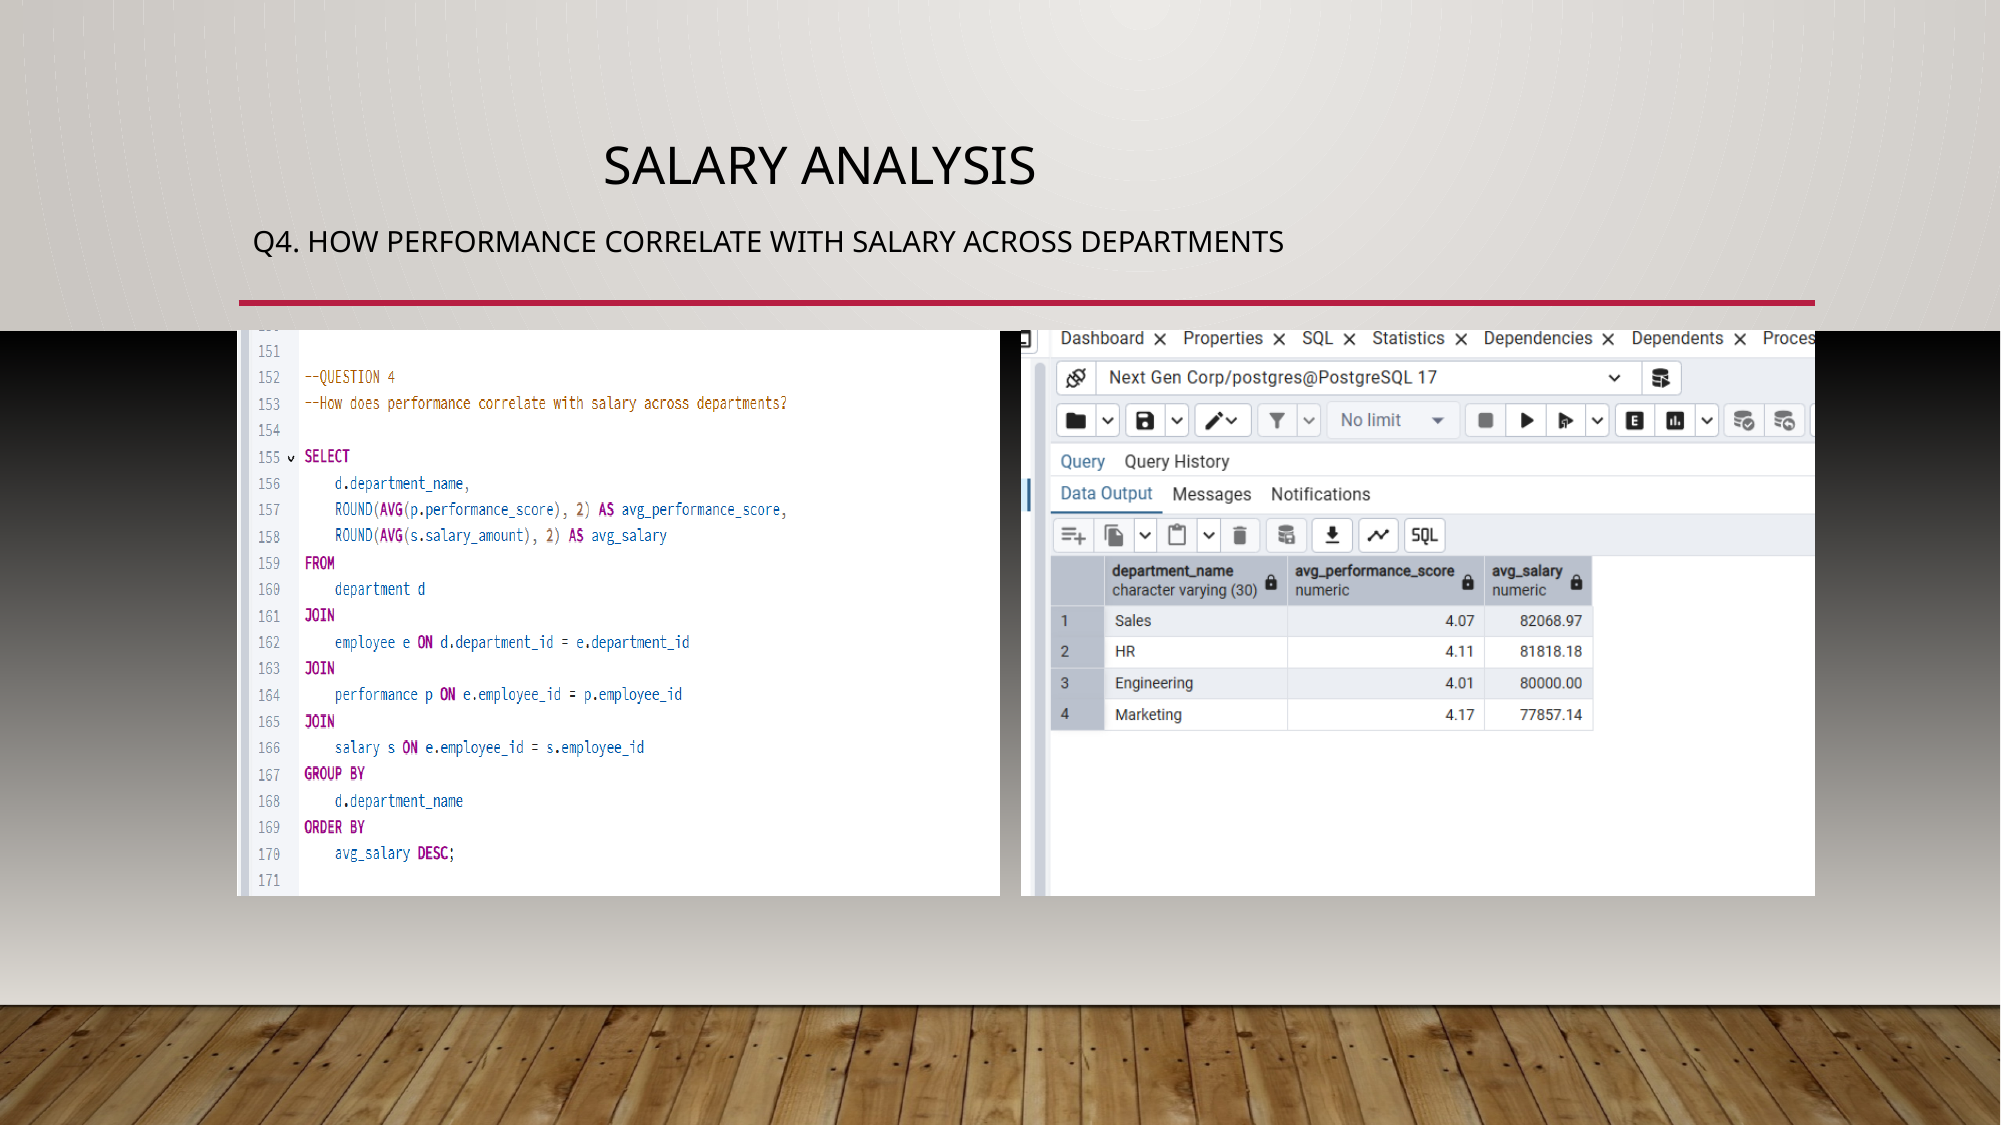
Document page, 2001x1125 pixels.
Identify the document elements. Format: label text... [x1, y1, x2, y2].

title Salary Analysis Q4. How performance correlate with salary across departments [237, 132, 1814, 306]
picture [237, 330, 1000, 896]
picture [1021, 330, 1815, 896]
